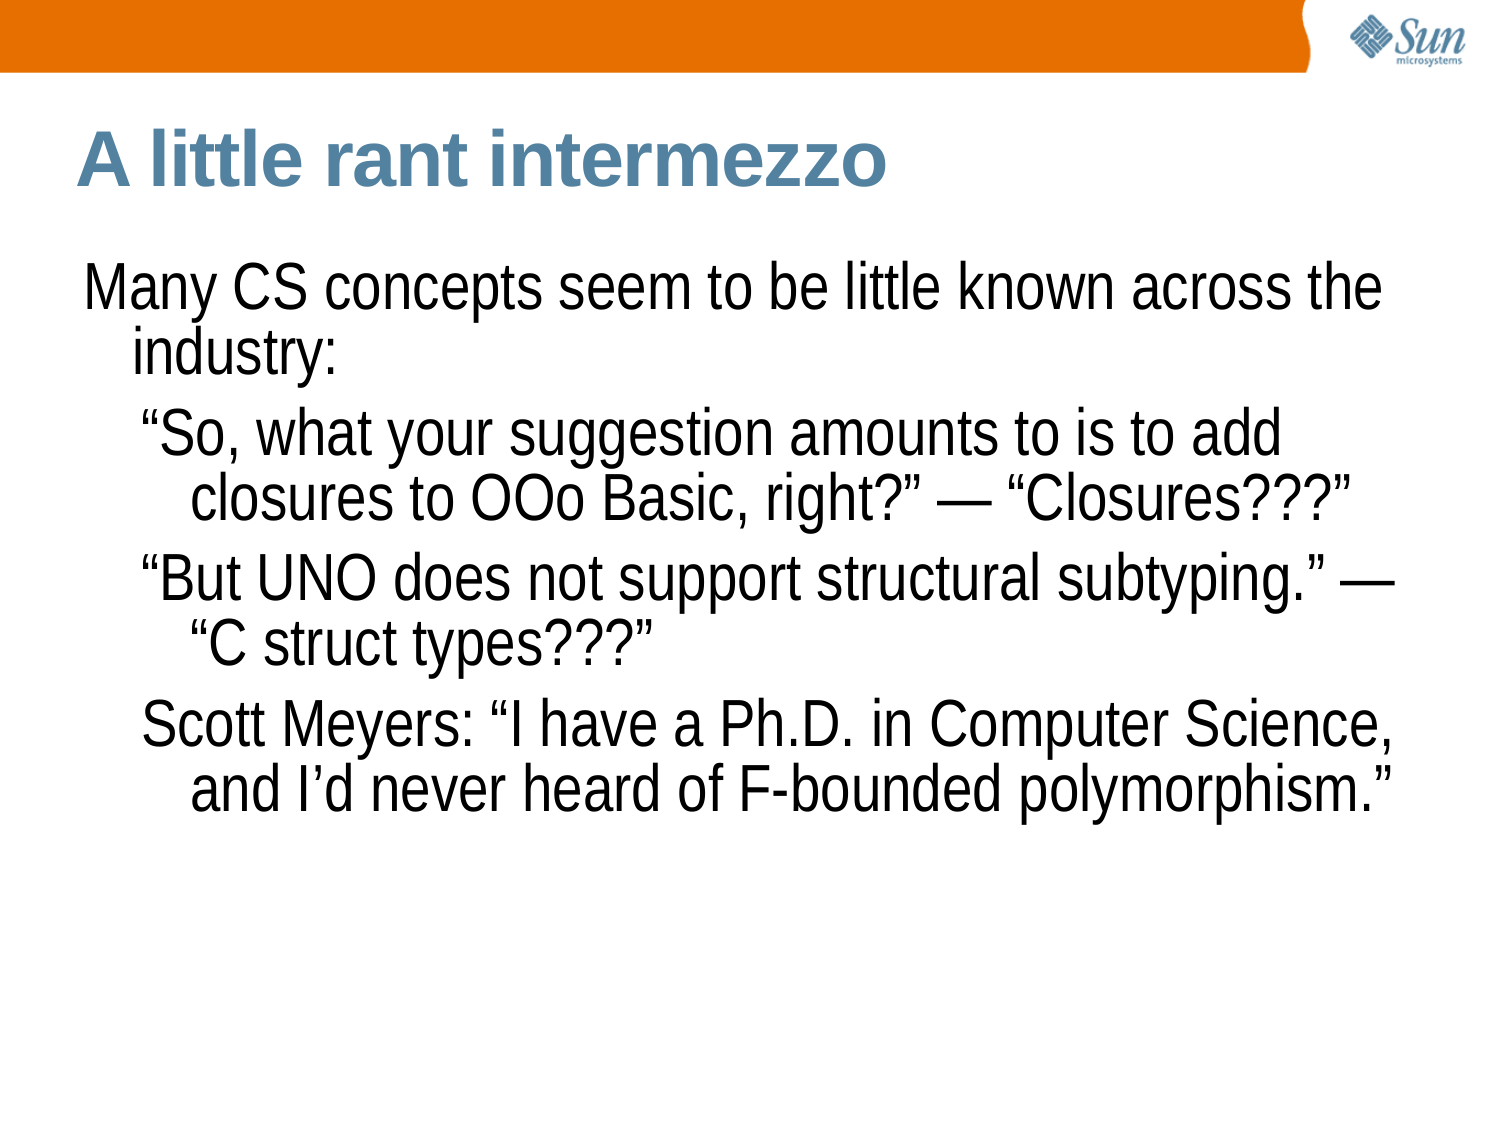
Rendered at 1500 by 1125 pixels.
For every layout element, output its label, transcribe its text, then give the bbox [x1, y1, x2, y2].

picture [0, 0, 1500, 75]
list Many CS concepts seem to be little known across the industry: “So, what your suggestion amounts to is to add closures to OOo Basic, right?” — “Closures???” “But UNO does not support structural subtyping.” — “C struct types???” Scott Meyers: “I have a Ph.D. in Computer Science, and I’d never heard of F-bounded polymorphism.” [64, 257, 1402, 1017]
title A little rant intermezzo [75, 122, 1438, 227]
